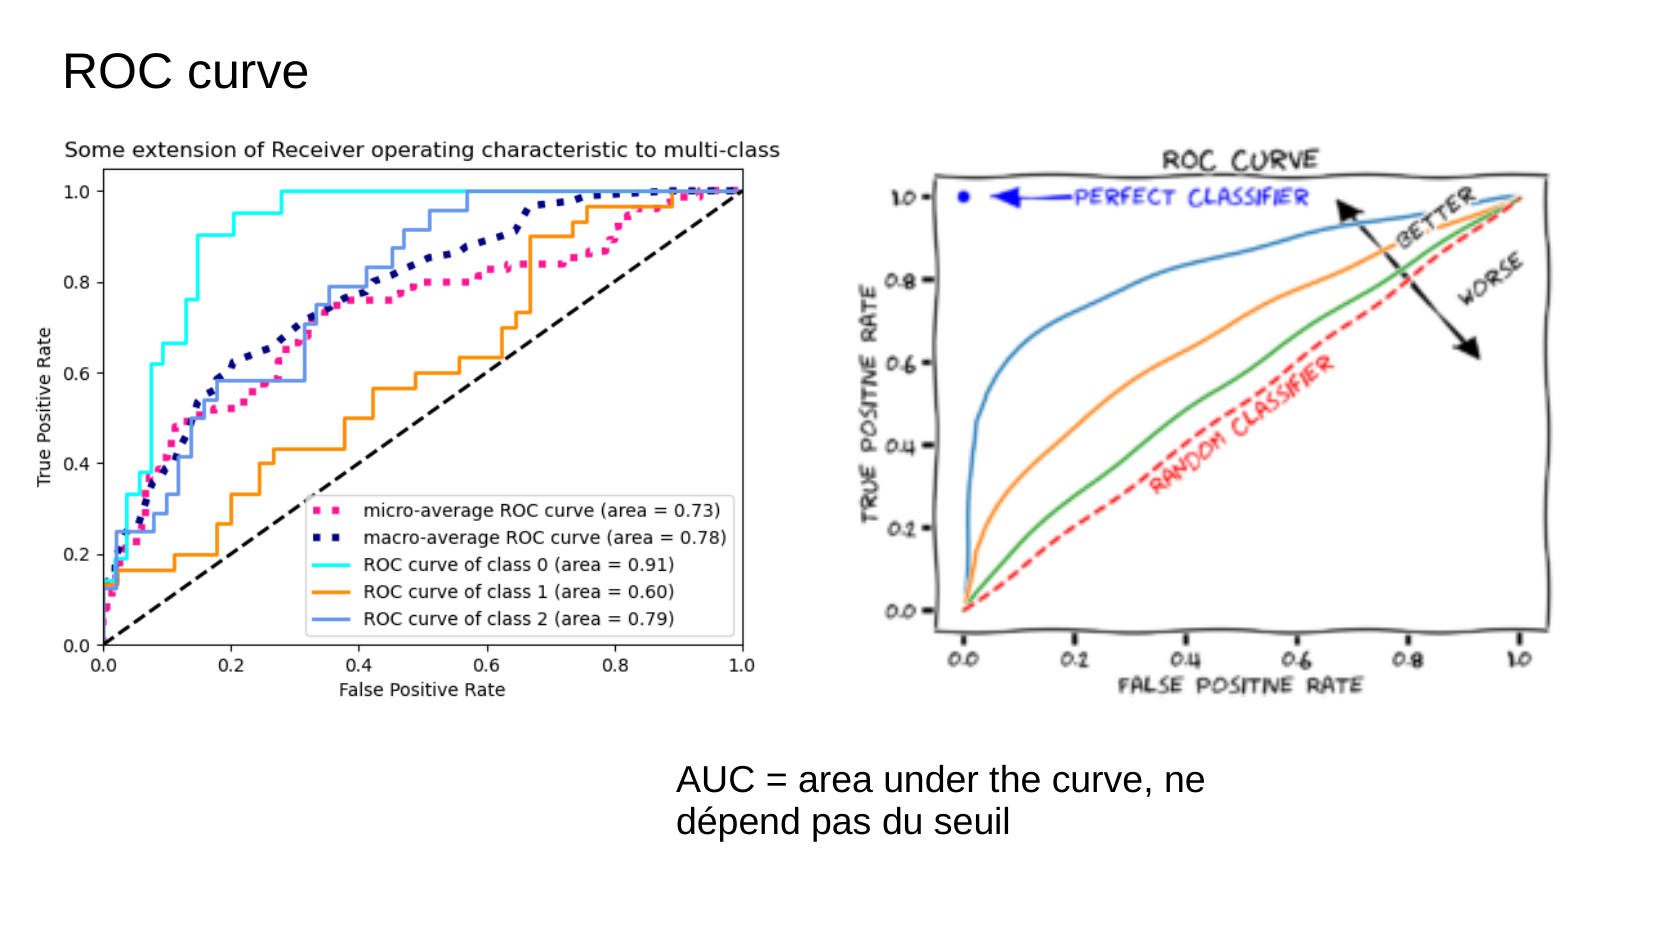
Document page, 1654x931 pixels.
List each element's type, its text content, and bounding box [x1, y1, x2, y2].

picture [838, 106, 1627, 697]
text_box ROC curve [47, 35, 780, 107]
picture [0, 94, 825, 713]
text_box AUC = area under the curve, ne dépend pas du seuil [661, 751, 1264, 886]
